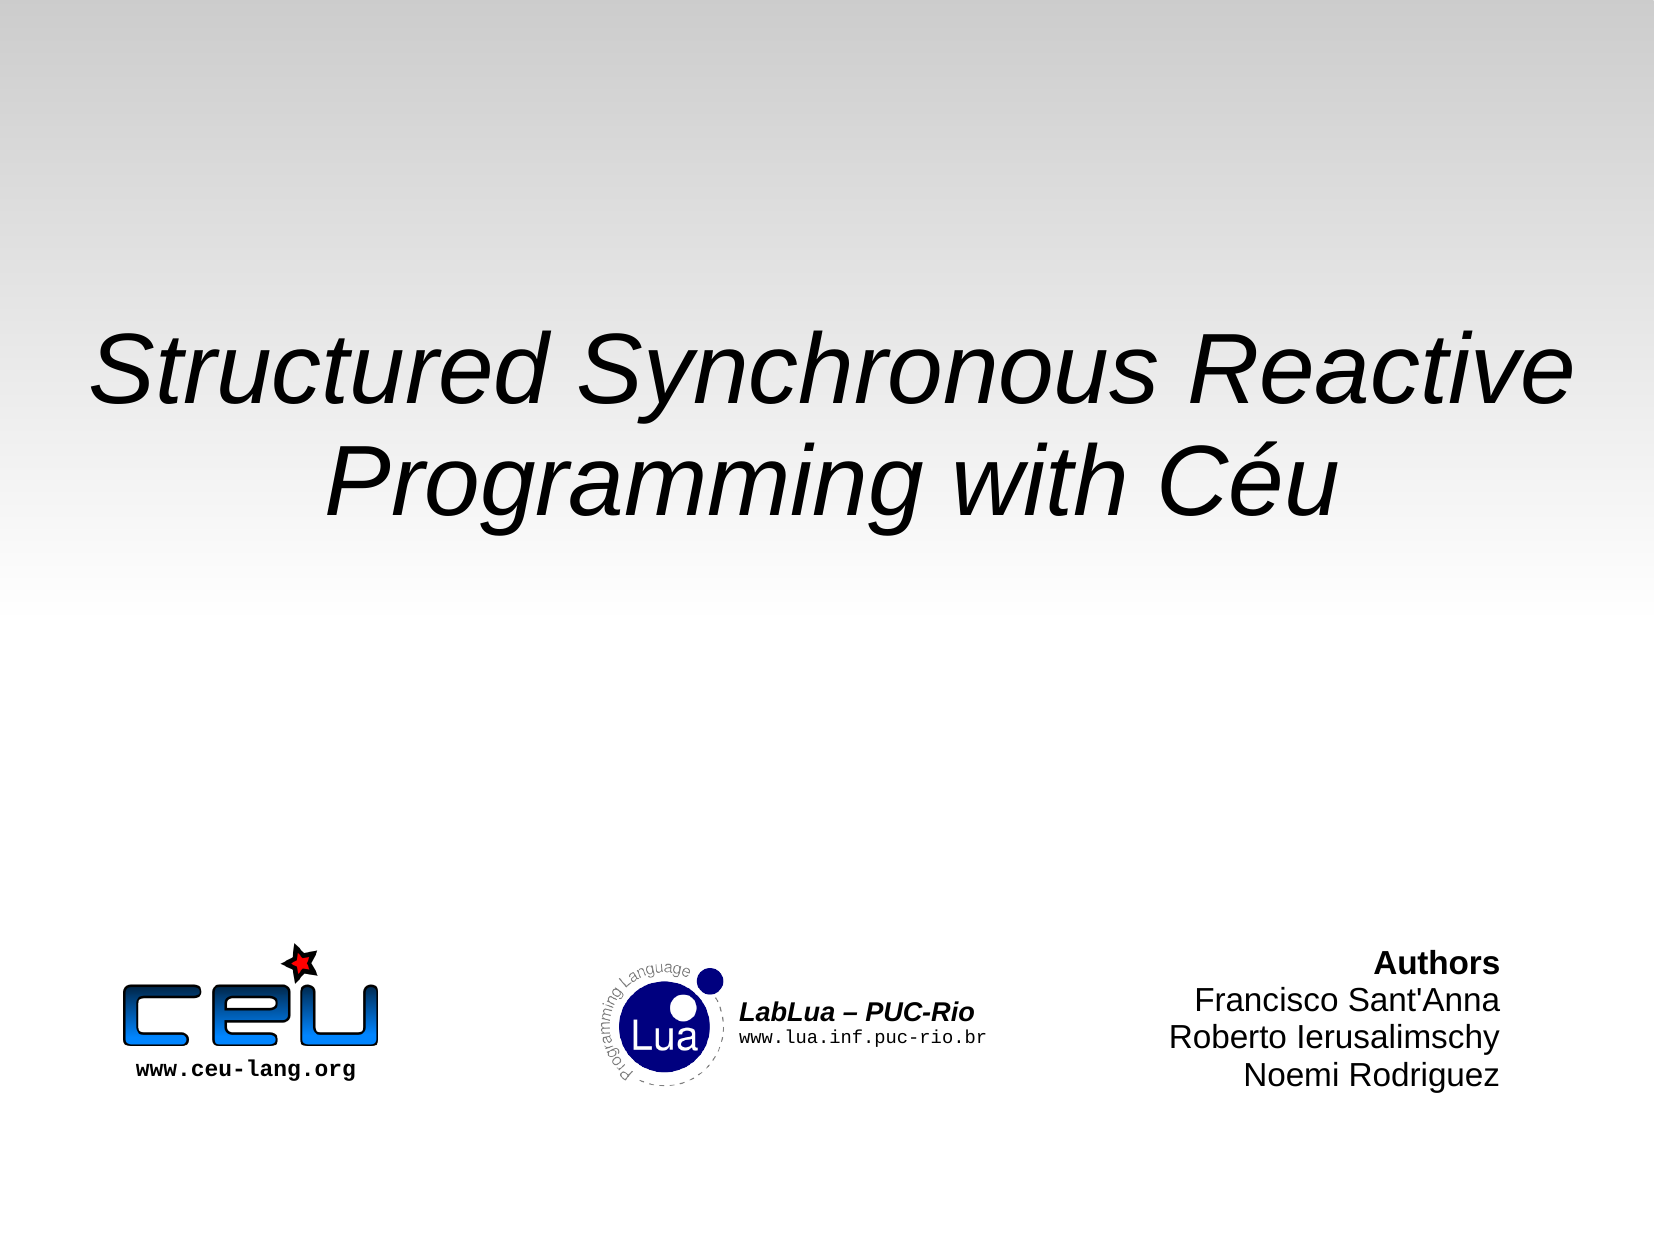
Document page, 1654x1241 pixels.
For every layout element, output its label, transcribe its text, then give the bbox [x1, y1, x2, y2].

text_box Authors Francisco Sant'Anna Roberto Ierusalimschy Noemi Rodriguez [1154, 937, 1565, 1103]
picture [594, 955, 730, 1091]
picture [123, 943, 378, 1046]
text_box www.ceu-lang.org [114, 1050, 378, 1094]
text_box LabLua – PUC-Rio www.lua.inf.puc-rio.br [724, 989, 1003, 1057]
subtitle Structured Synchronous Reactive Programming with Céu [88, 283, 1577, 567]
